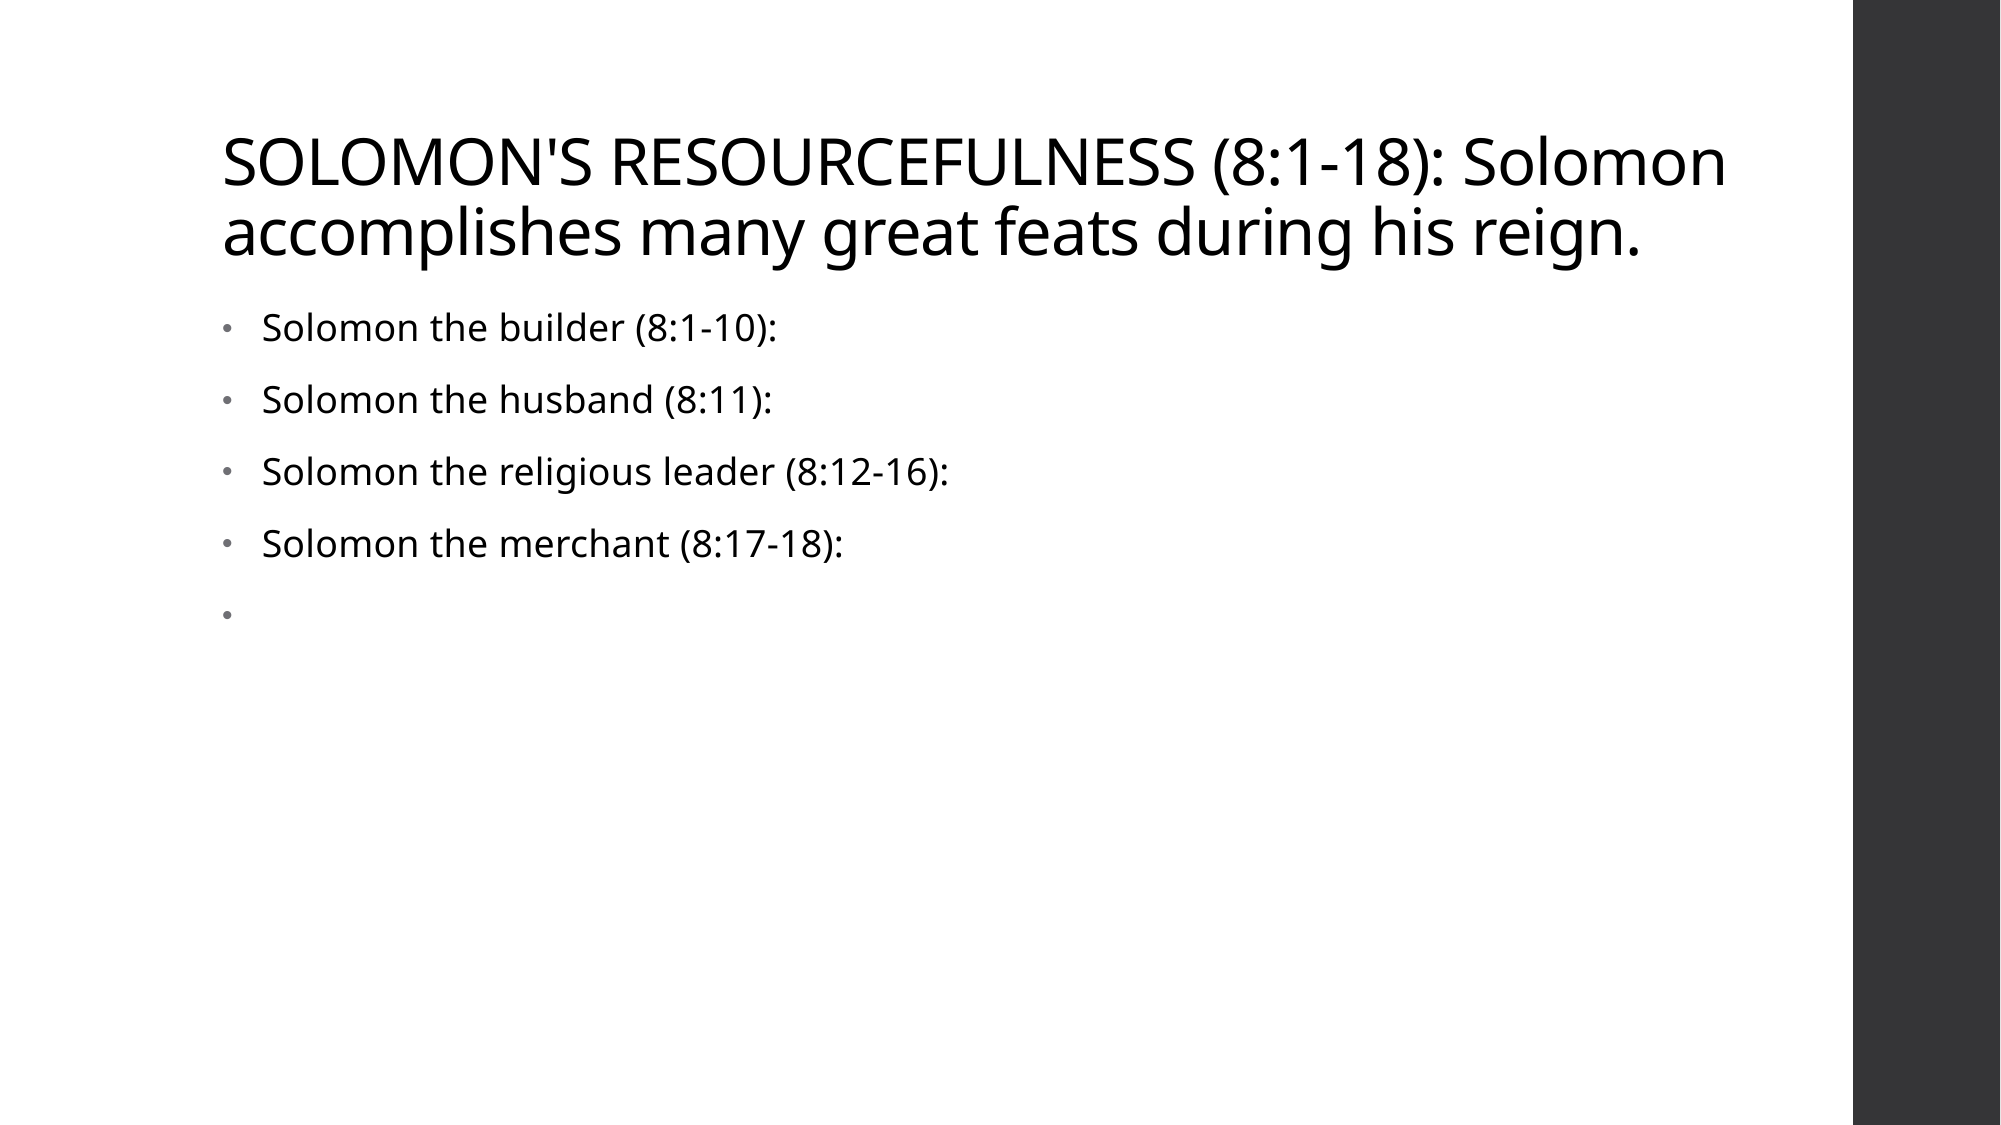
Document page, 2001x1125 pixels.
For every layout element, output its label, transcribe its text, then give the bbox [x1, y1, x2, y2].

list Solomon the builder (8:1-10): Solomon the husband (8:11): Solomon the religious leader (8:12-16): Solomon the merchant (8:17-18): [206, 299, 1617, 1014]
title SOLOMON'S RESOURCEFULNESS (8:1-18): Solomon accomplishes many great feats during his reign. [206, 60, 1797, 278]
